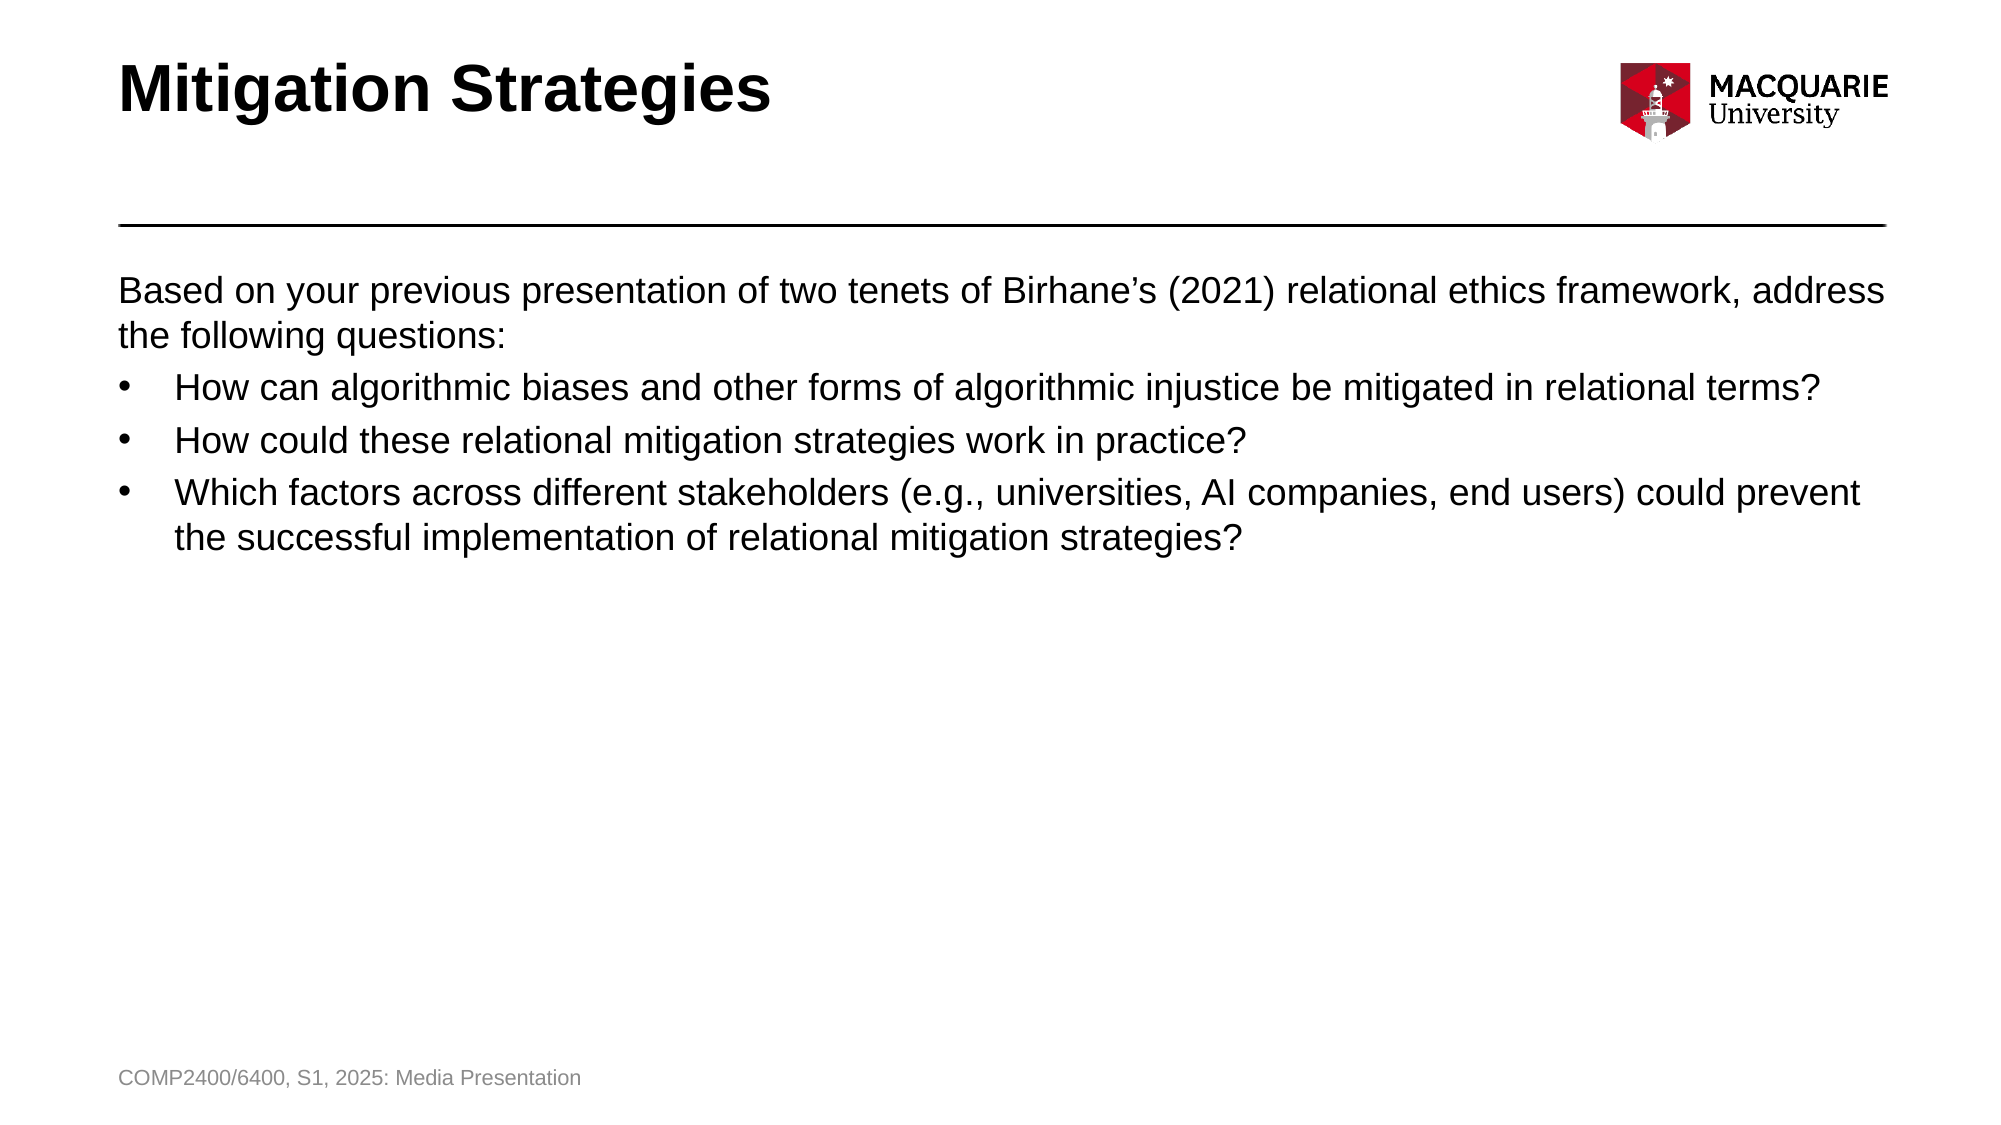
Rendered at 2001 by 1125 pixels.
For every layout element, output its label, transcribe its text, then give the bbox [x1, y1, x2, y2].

list Based on your previous presentation of two tenets of Birhane’s (2021) relational ethics framework, address the following questions: How can algorithmic biases and other forms of algorithmic injustice be mitigated in relational terms? How could these relational mitigation strategies work in practice? Which factors across different stakeholders (e.g., universities, AI companies, end users) could prevent the successful implementation of relational mitigation strategies? [118, 265, 1890, 1009]
title Mitigation Strategies [118, 45, 1506, 152]
picture [1586, 35, 1922, 161]
